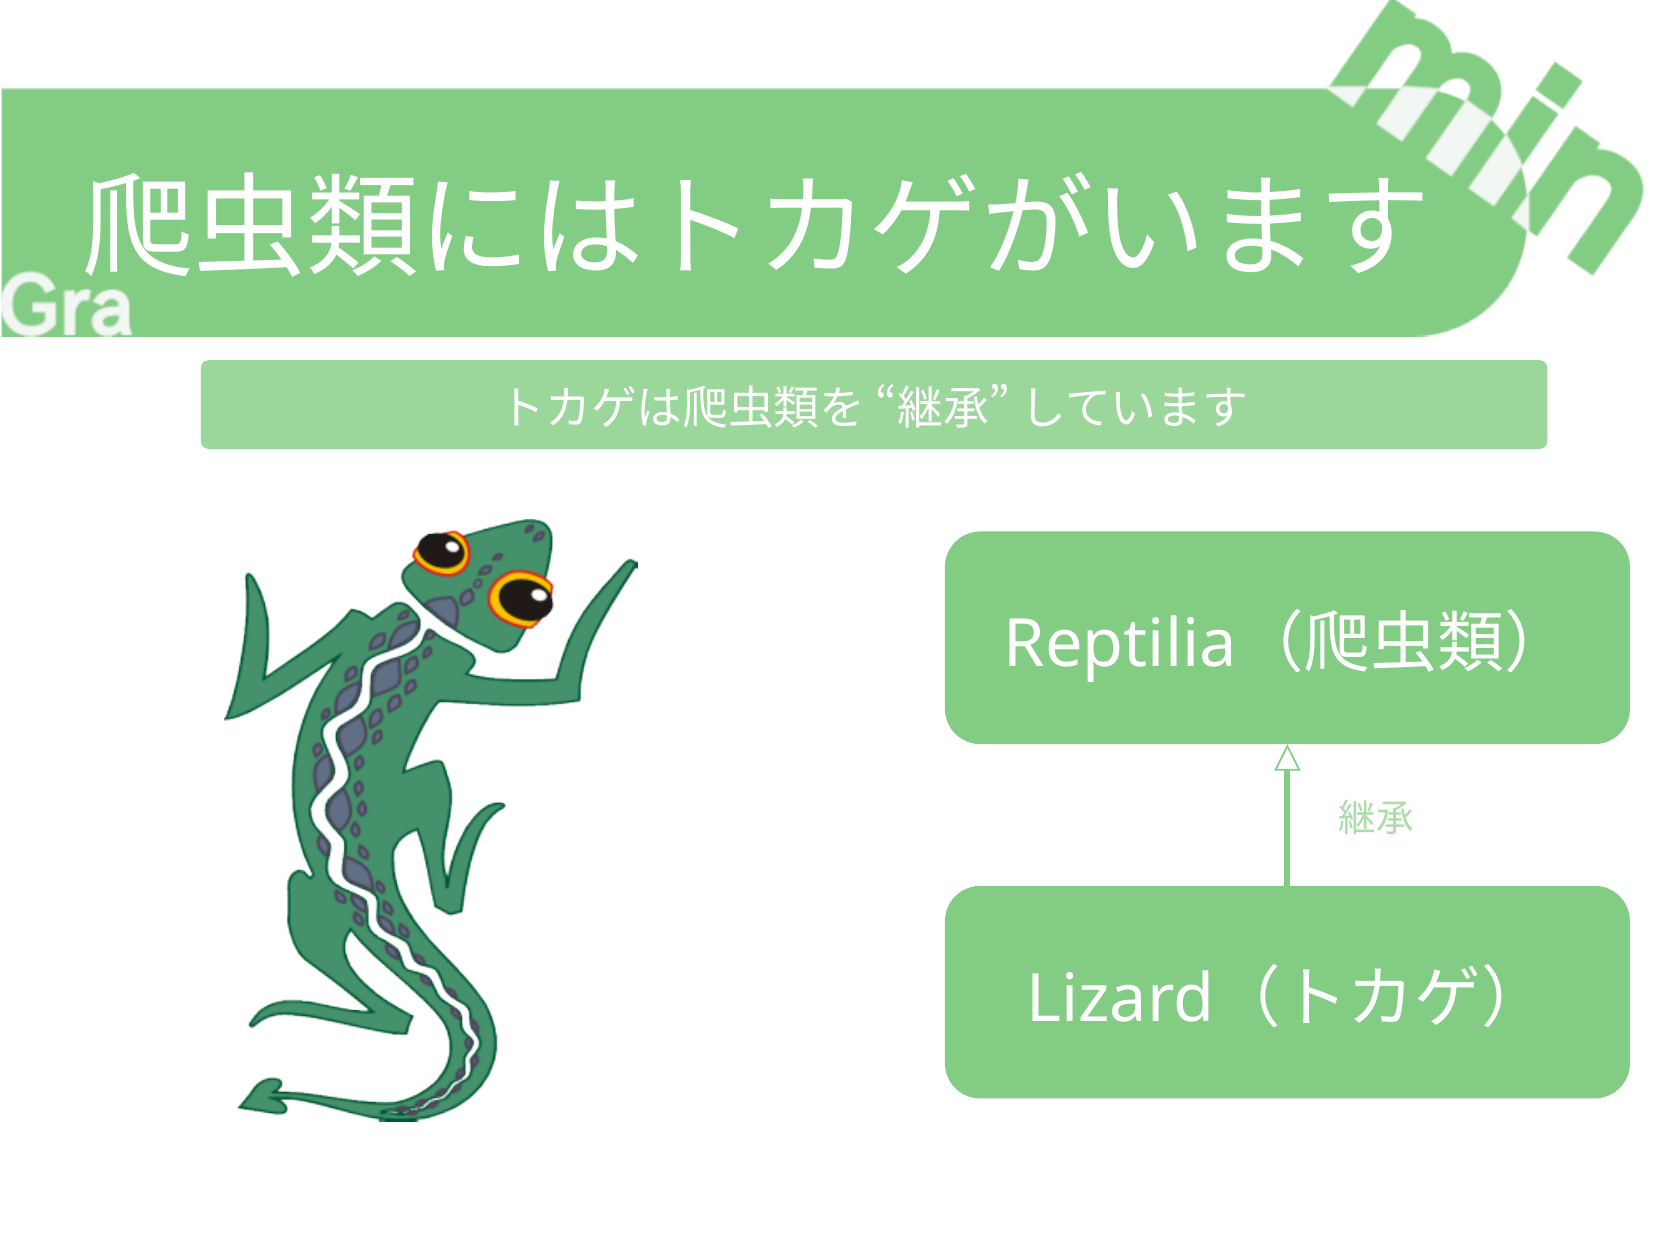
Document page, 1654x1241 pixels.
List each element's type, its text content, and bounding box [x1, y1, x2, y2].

text_box Lizard（トカゲ） [944, 885, 1630, 1099]
text_box トカゲは爬虫類を “継承” しています [200, 360, 1548, 449]
picture [1, 0, 1654, 337]
text_box Reptilia（爬虫類） [944, 531, 1630, 745]
picture [224, 519, 638, 1122]
title 爬虫類にはトカゲがいます [11, 140, 1501, 297]
text_box 継承 [1322, 791, 1430, 839]
